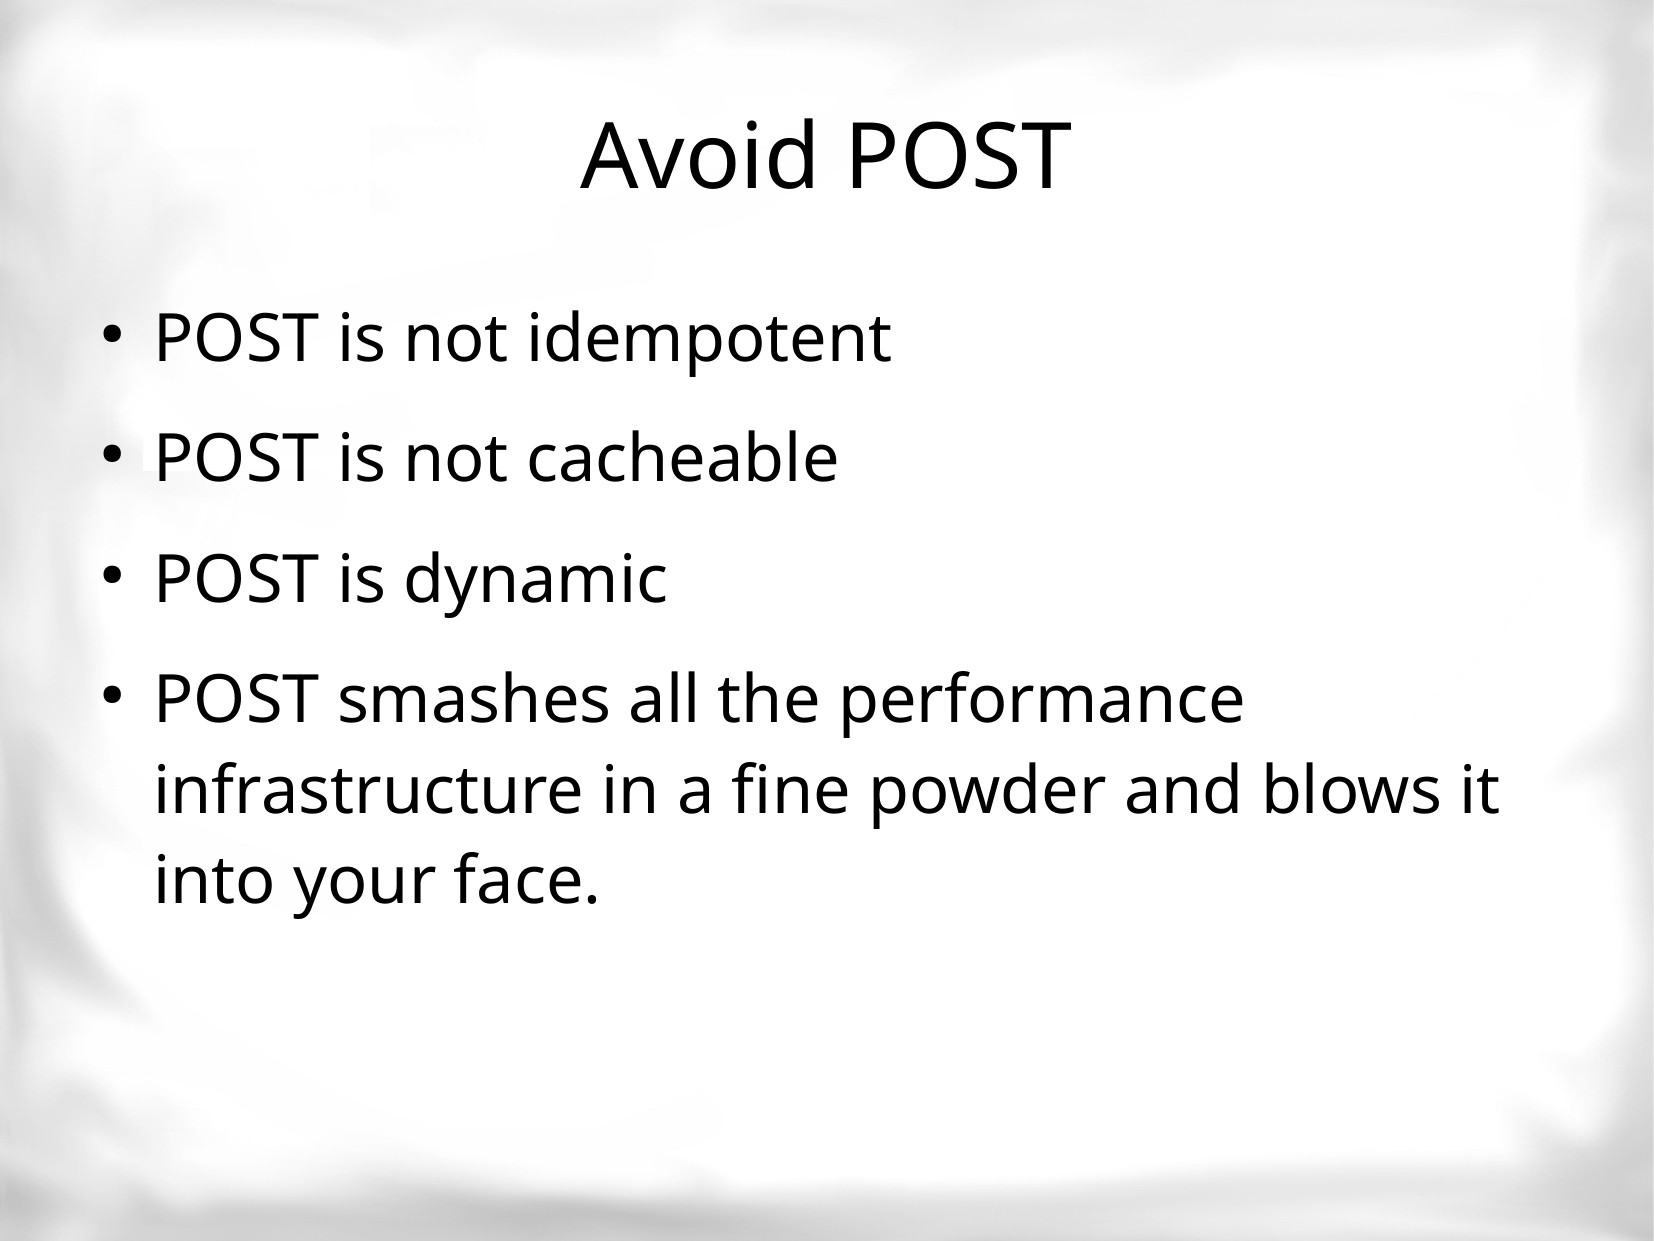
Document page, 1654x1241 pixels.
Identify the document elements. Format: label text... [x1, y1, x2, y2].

list POST is not idempotent POST is not cacheable POST is dynamic POST smashes all the performance infrastructure in a fine powder and blows it into your face. [82, 290, 1571, 1010]
picture [0, 0, 1654, 1241]
title Avoid POST [82, 49, 1571, 257]
